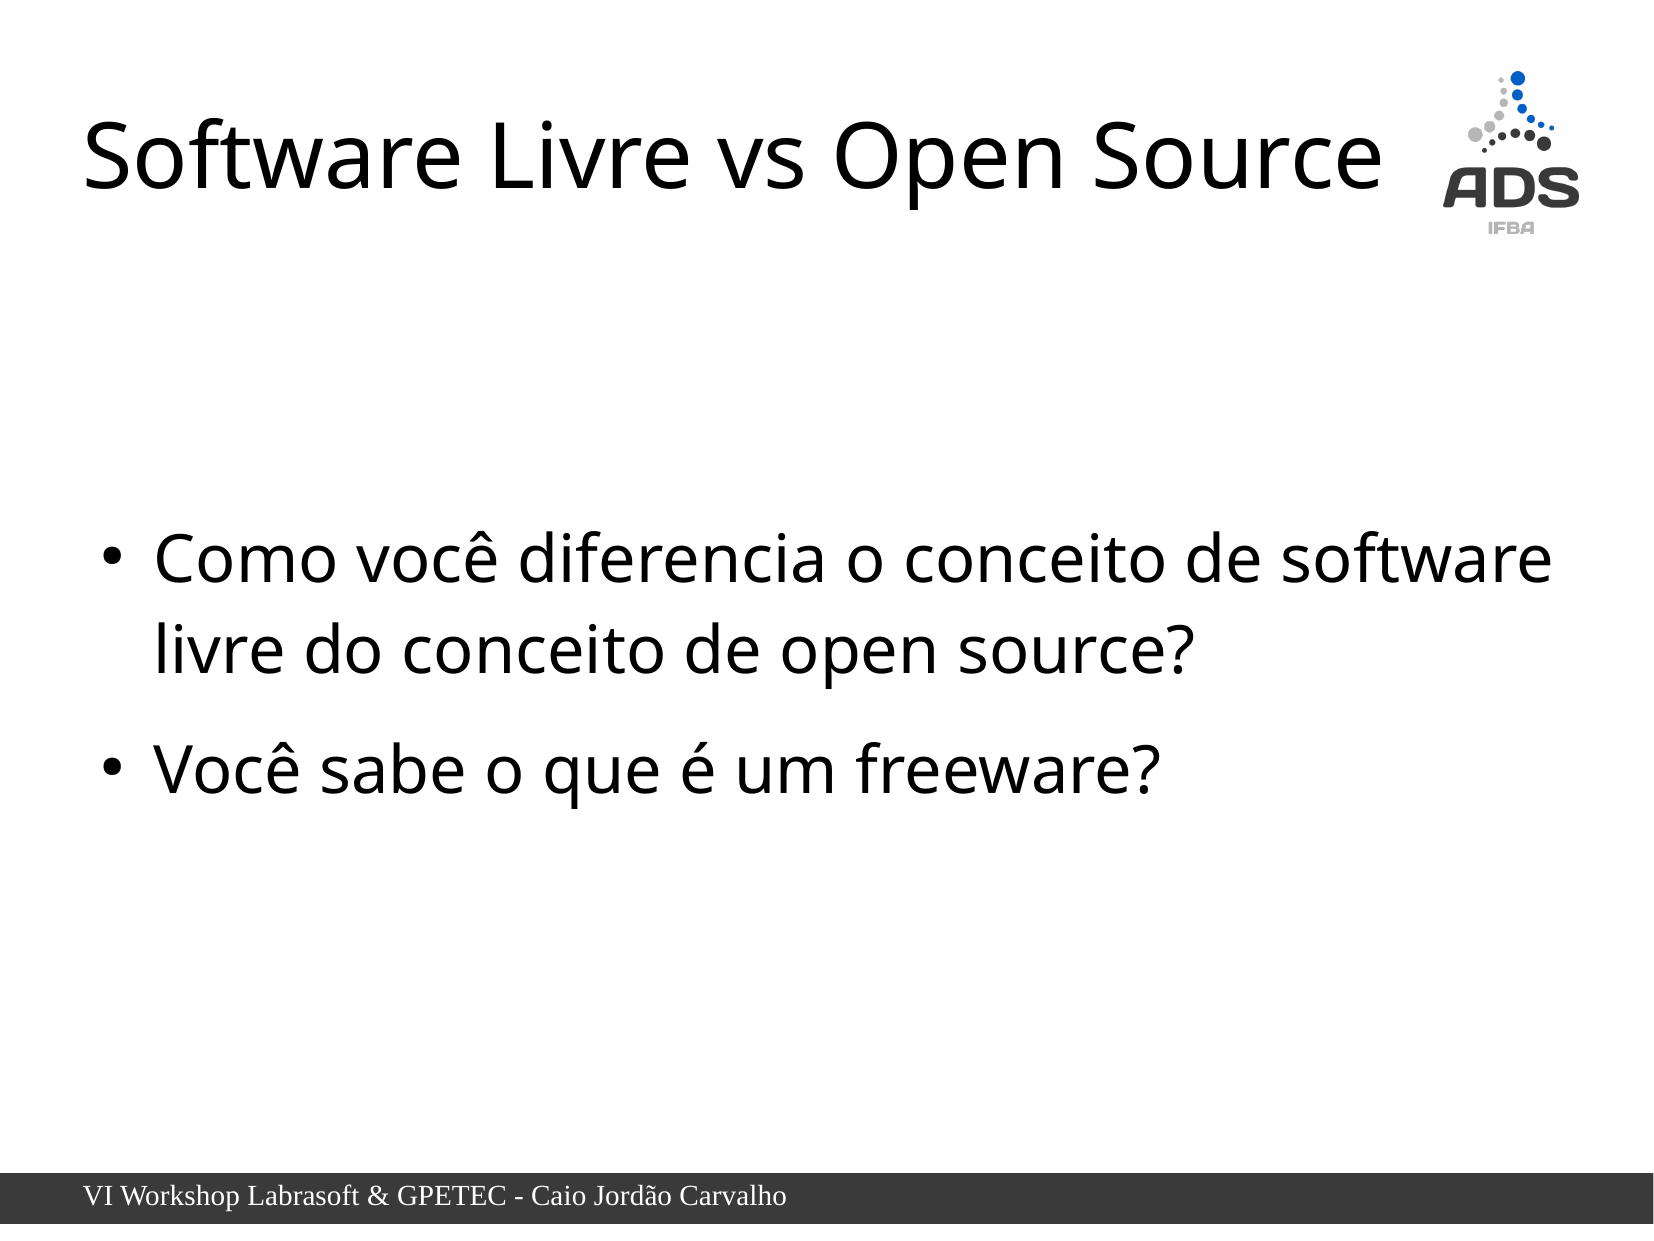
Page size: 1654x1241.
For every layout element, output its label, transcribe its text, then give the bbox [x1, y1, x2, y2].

title Software Livre vs Open Source [82, 49, 1426, 257]
list Como você diferencia o conceito de software livre do conceito de open source? Você sabe o que é um freeware? [82, 290, 1571, 1036]
picture [1443, 71, 1579, 234]
